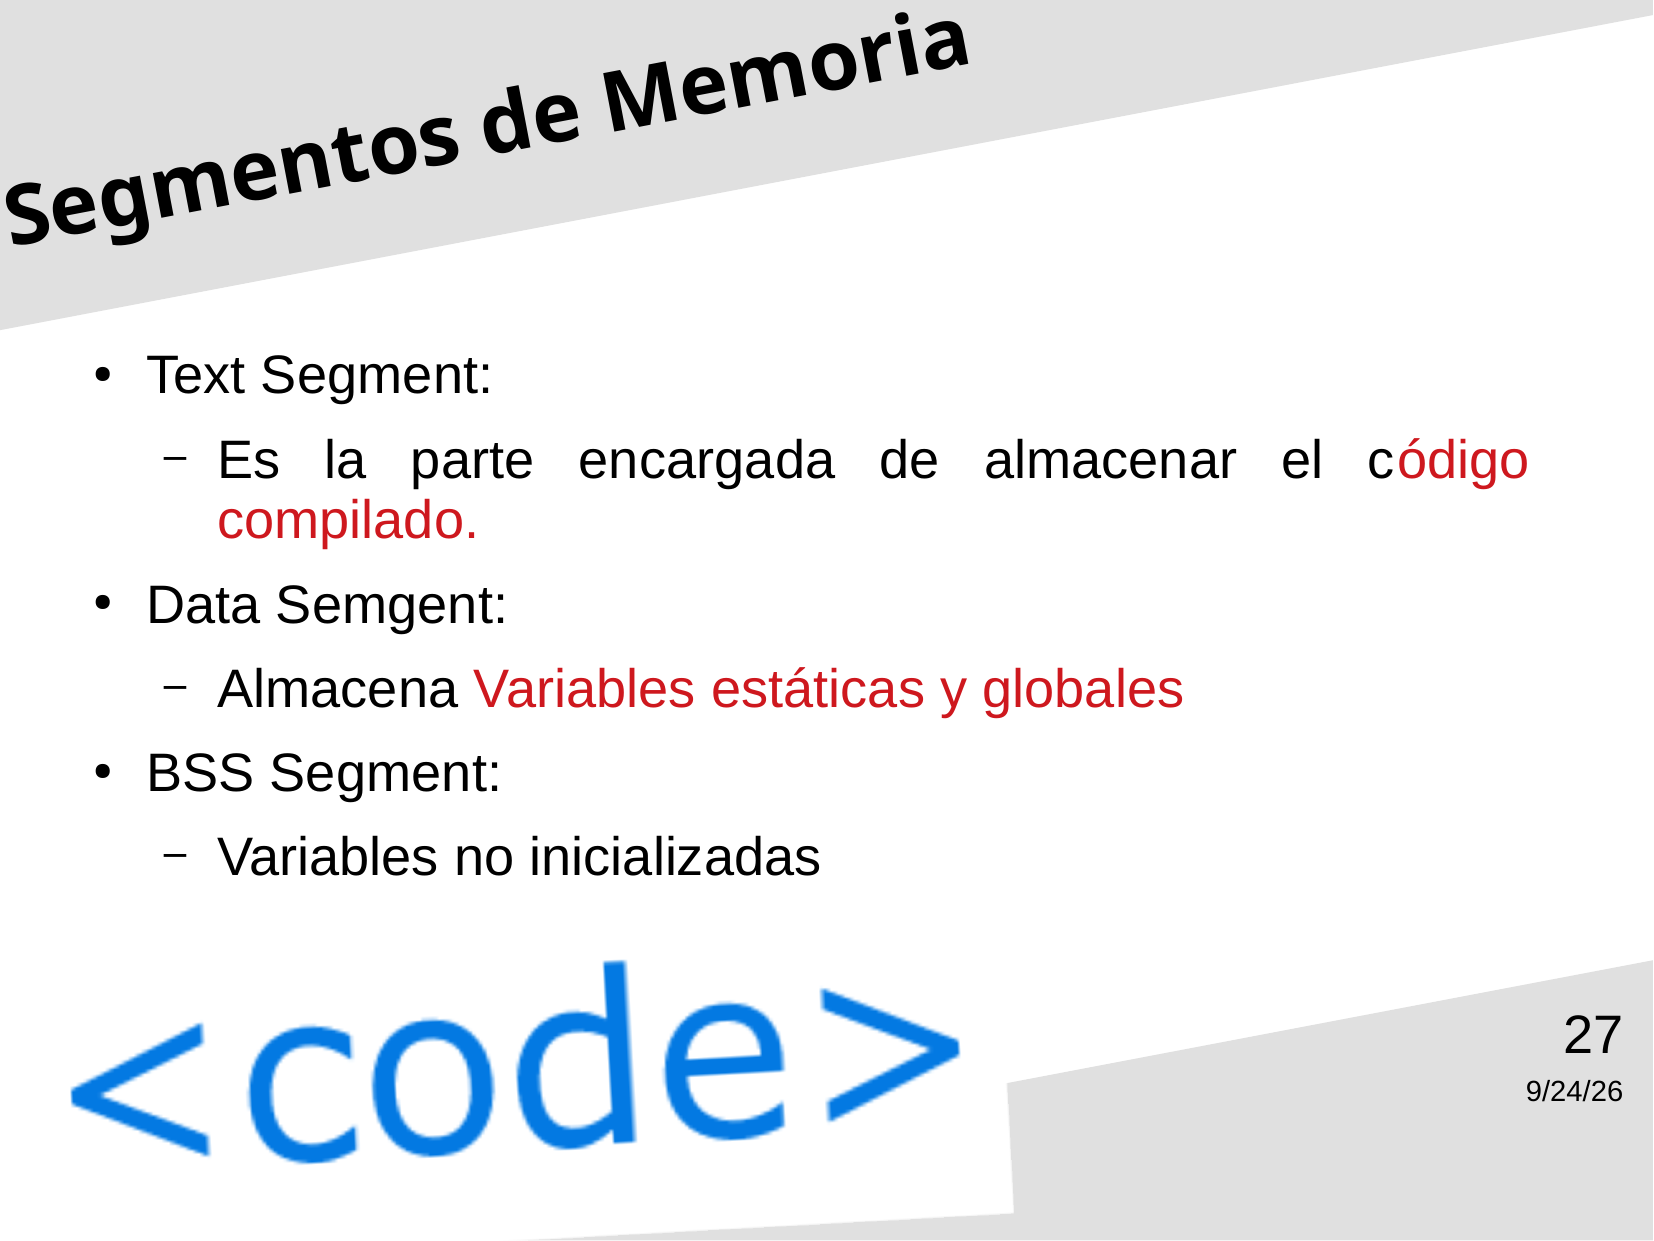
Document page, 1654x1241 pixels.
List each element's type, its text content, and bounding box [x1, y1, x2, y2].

picture [6, 883, 1014, 1241]
title Segmentos de Memoria [0, 0, 1486, 318]
list Text Segment: Es la parte encargada de almacenar el código compilado. Data Semgent: Almacena Variables estáticas y globales BSS Segment: Variables no inicializadas [75, 345, 1531, 1065]
